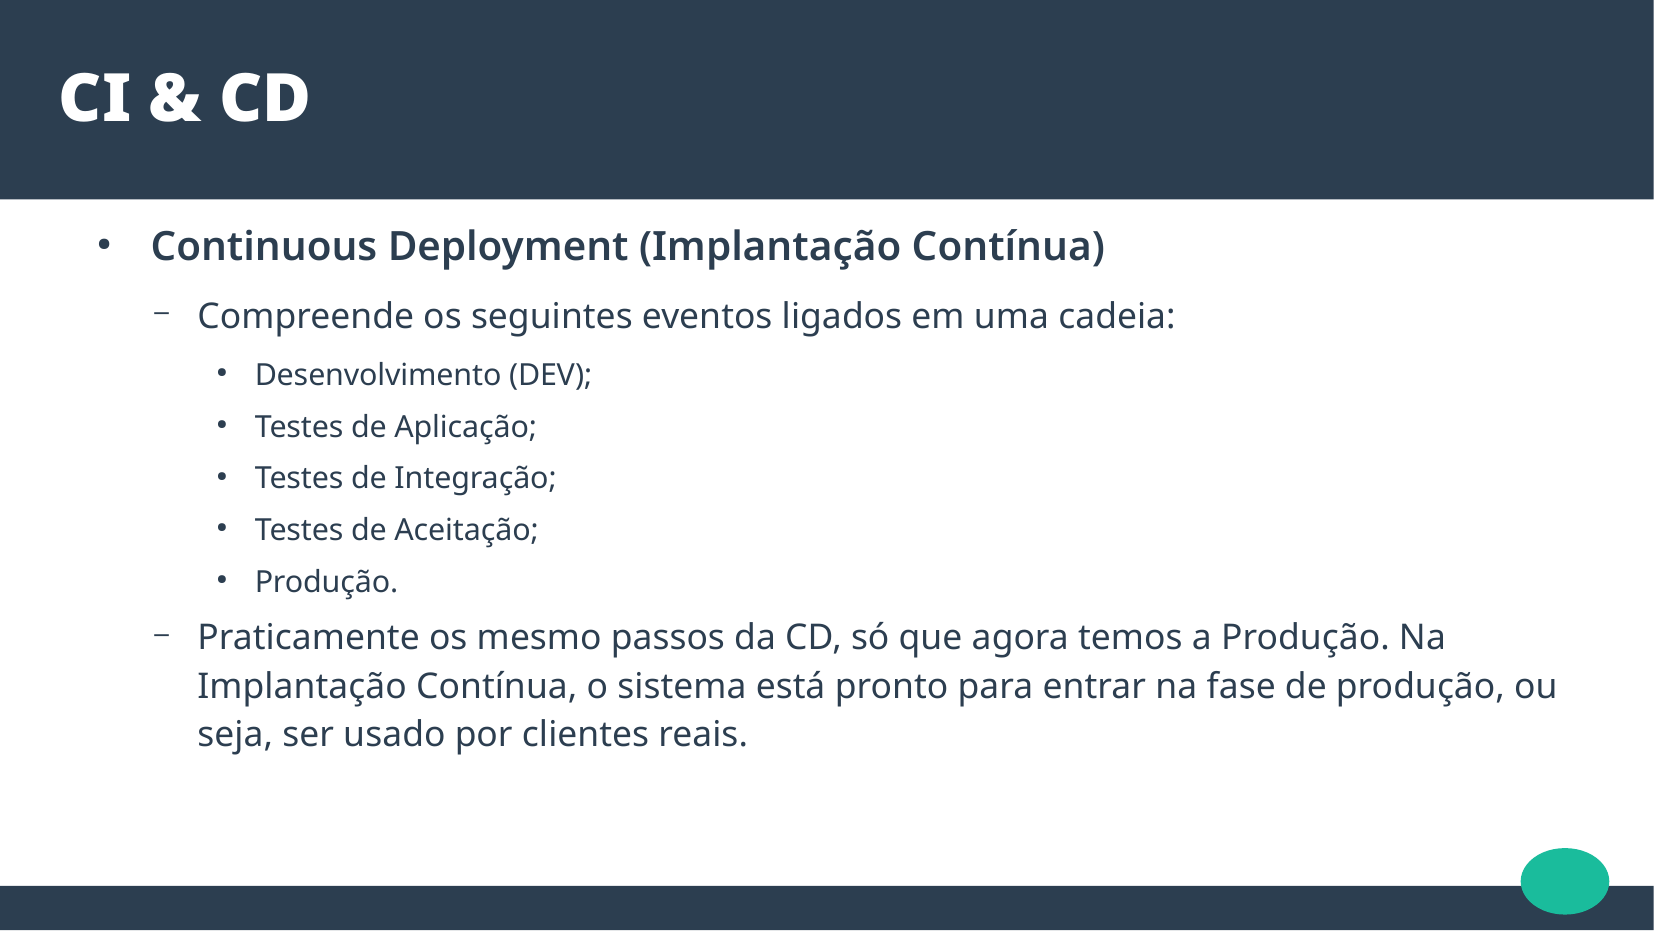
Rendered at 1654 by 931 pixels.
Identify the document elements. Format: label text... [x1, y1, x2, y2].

title CI & CD [59, 37, 1595, 156]
list Continuous Deployment (Implantação Contínua) Compreende os seguintes eventos ligados em uma cadeia: Desenvolvimento (DEV); Testes de Aplicação; Testes de Integração; Testes de Aceitação; Produção. Praticamente os mesmo passos da CD, só que agora temos a Produção. Na Implantação Contínua, o sistema está pronto para entrar na fase de produção, ou seja, ser usado por clientes reais. [82, 217, 1571, 758]
